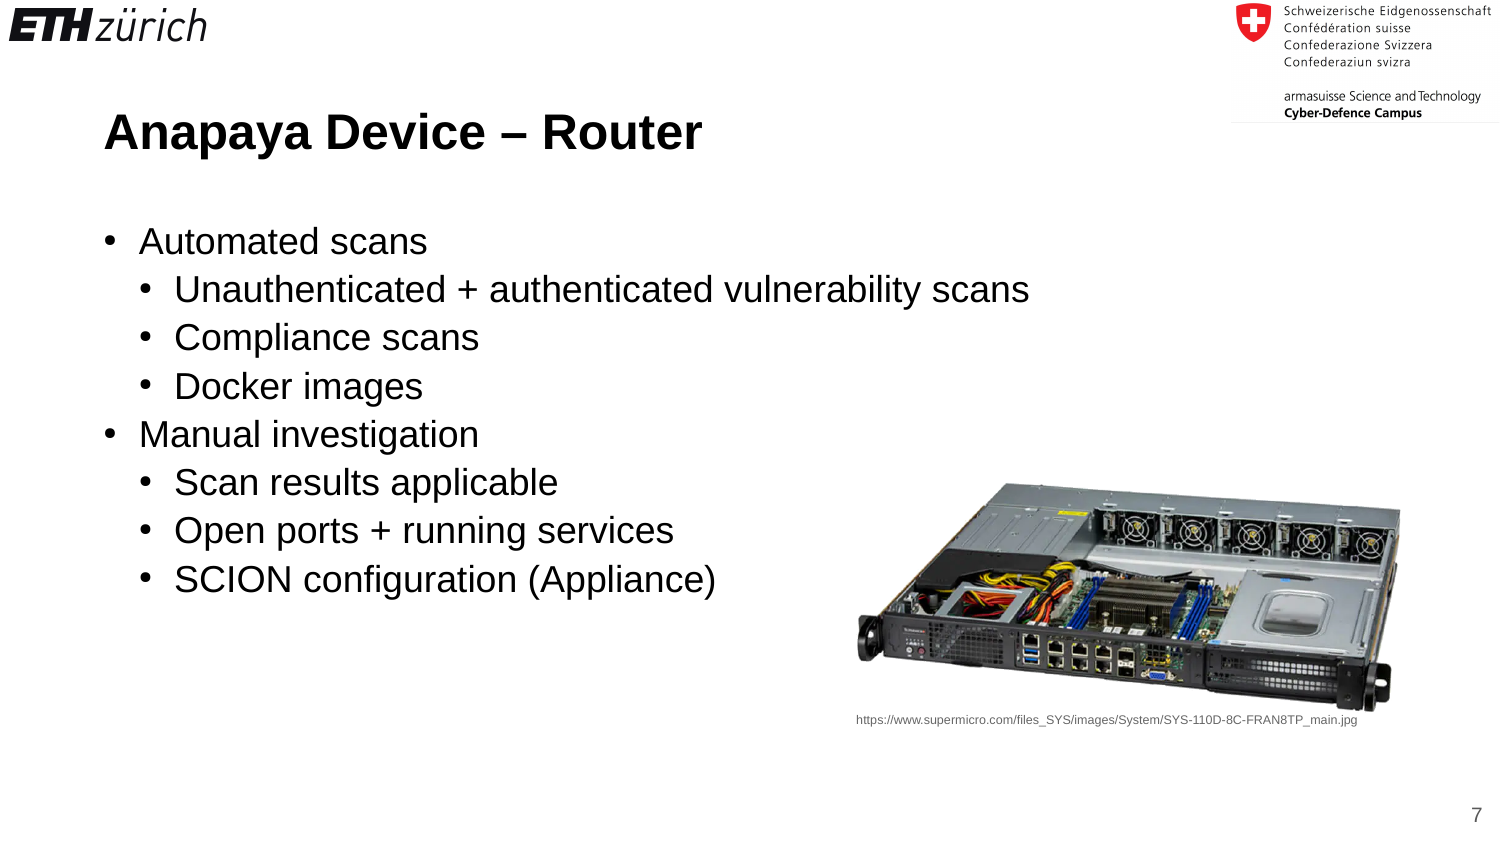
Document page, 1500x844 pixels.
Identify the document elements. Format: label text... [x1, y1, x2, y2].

picture [841, 481, 1433, 705]
picture [8, 8, 207, 42]
text_box https://www.supermicro.com/files_SYS/images/System/SYS-110D-8C-FRAN8TP_main.jpg [841, 705, 1433, 765]
picture [1231, 0, 1500, 123]
text_box Automated scans Unauthenticated + authenticated vulnerability scans Compliance scans Docker images Manual investigation Scan results applicable Open ports + running services SCION configuration (Appliance) [88, 206, 1093, 680]
text_box Anapaya Device – Router [88, 88, 1182, 178]
